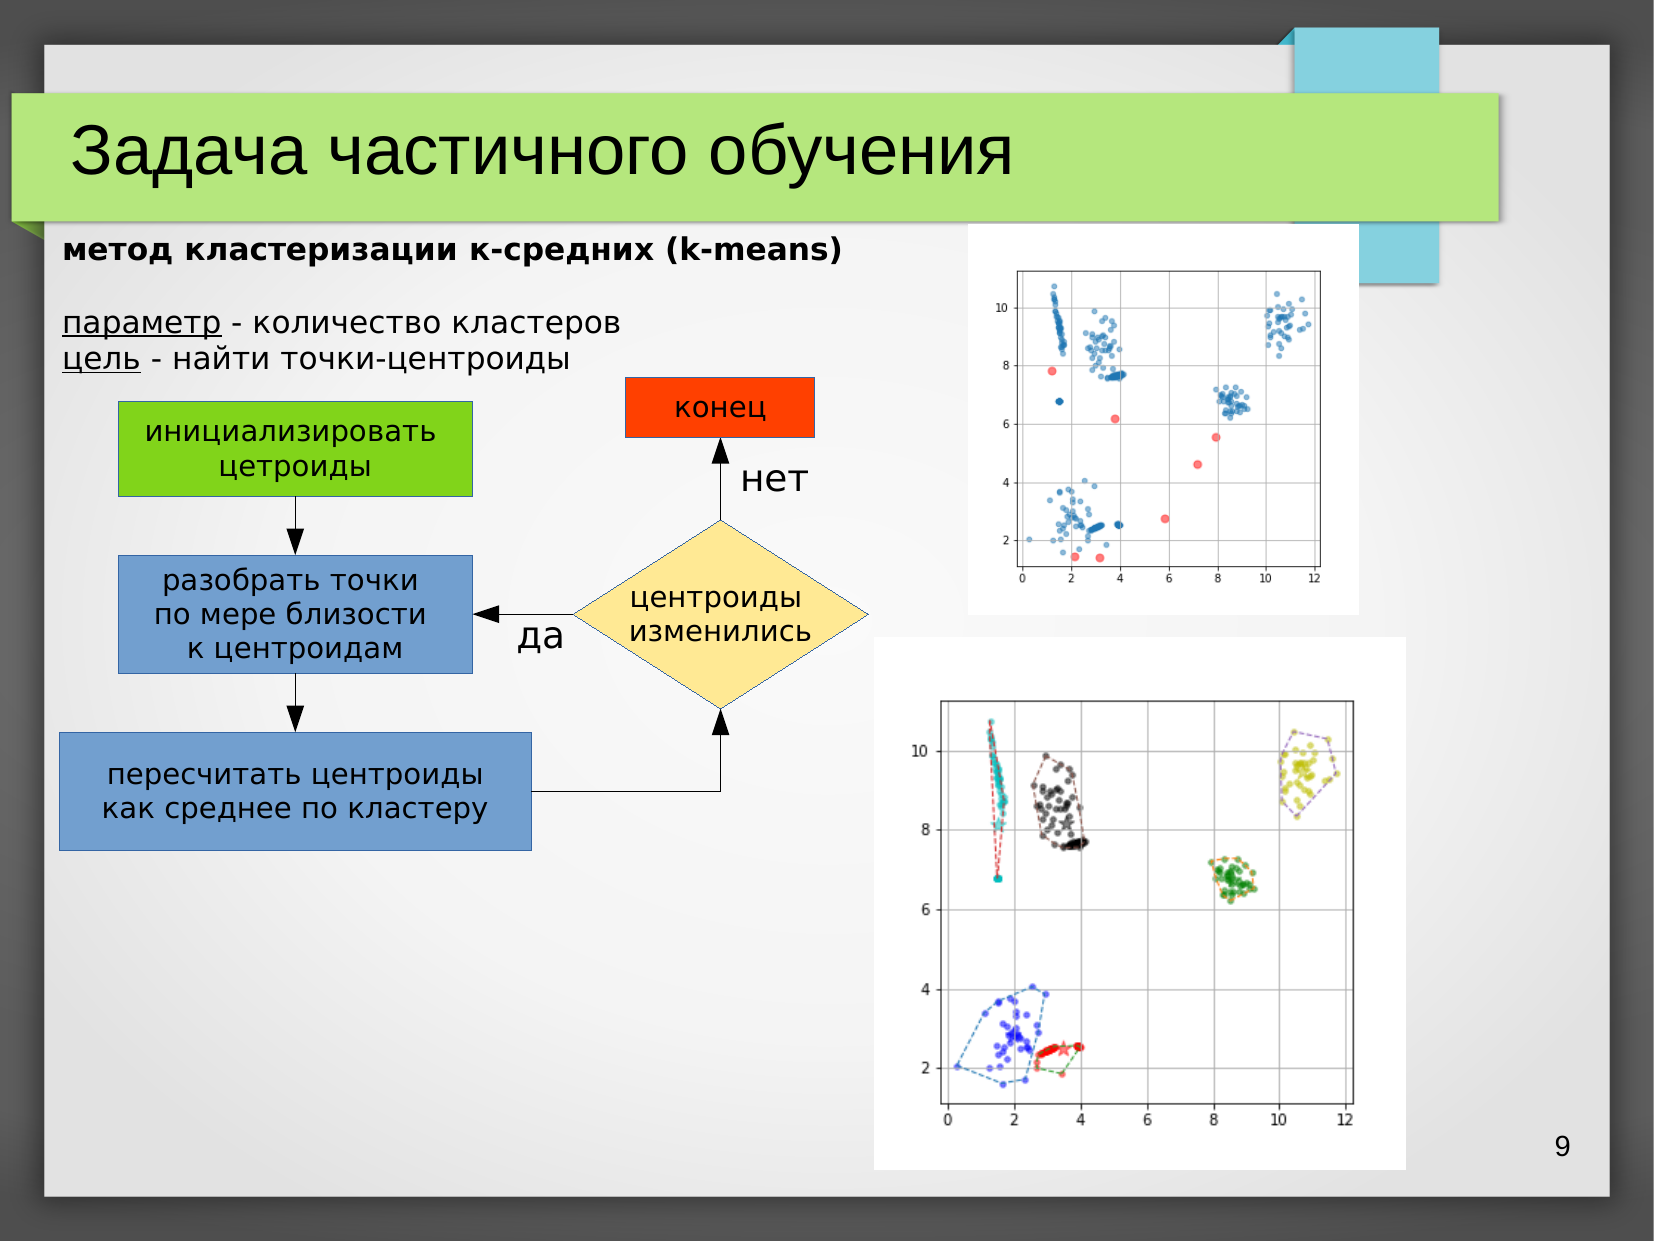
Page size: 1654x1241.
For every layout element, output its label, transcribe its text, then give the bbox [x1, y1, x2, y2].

title Задача частичного обучения [70, 110, 1134, 190]
text_box метод кластеризации к-средних (k-means) параметр - количество кластеров цель - найти точки-центроиды [47, 224, 910, 385]
text_box инициализировать цетроиды [118, 401, 473, 497]
text_box разобрать точки по мере близости к центроидам [118, 555, 473, 674]
picture [0, 0, 1654, 1241]
text_box центроиды изменились [573, 519, 869, 709]
text_box конец [625, 377, 815, 438]
text_box пересчитать центроиды как среднее по кластеру [59, 732, 532, 851]
